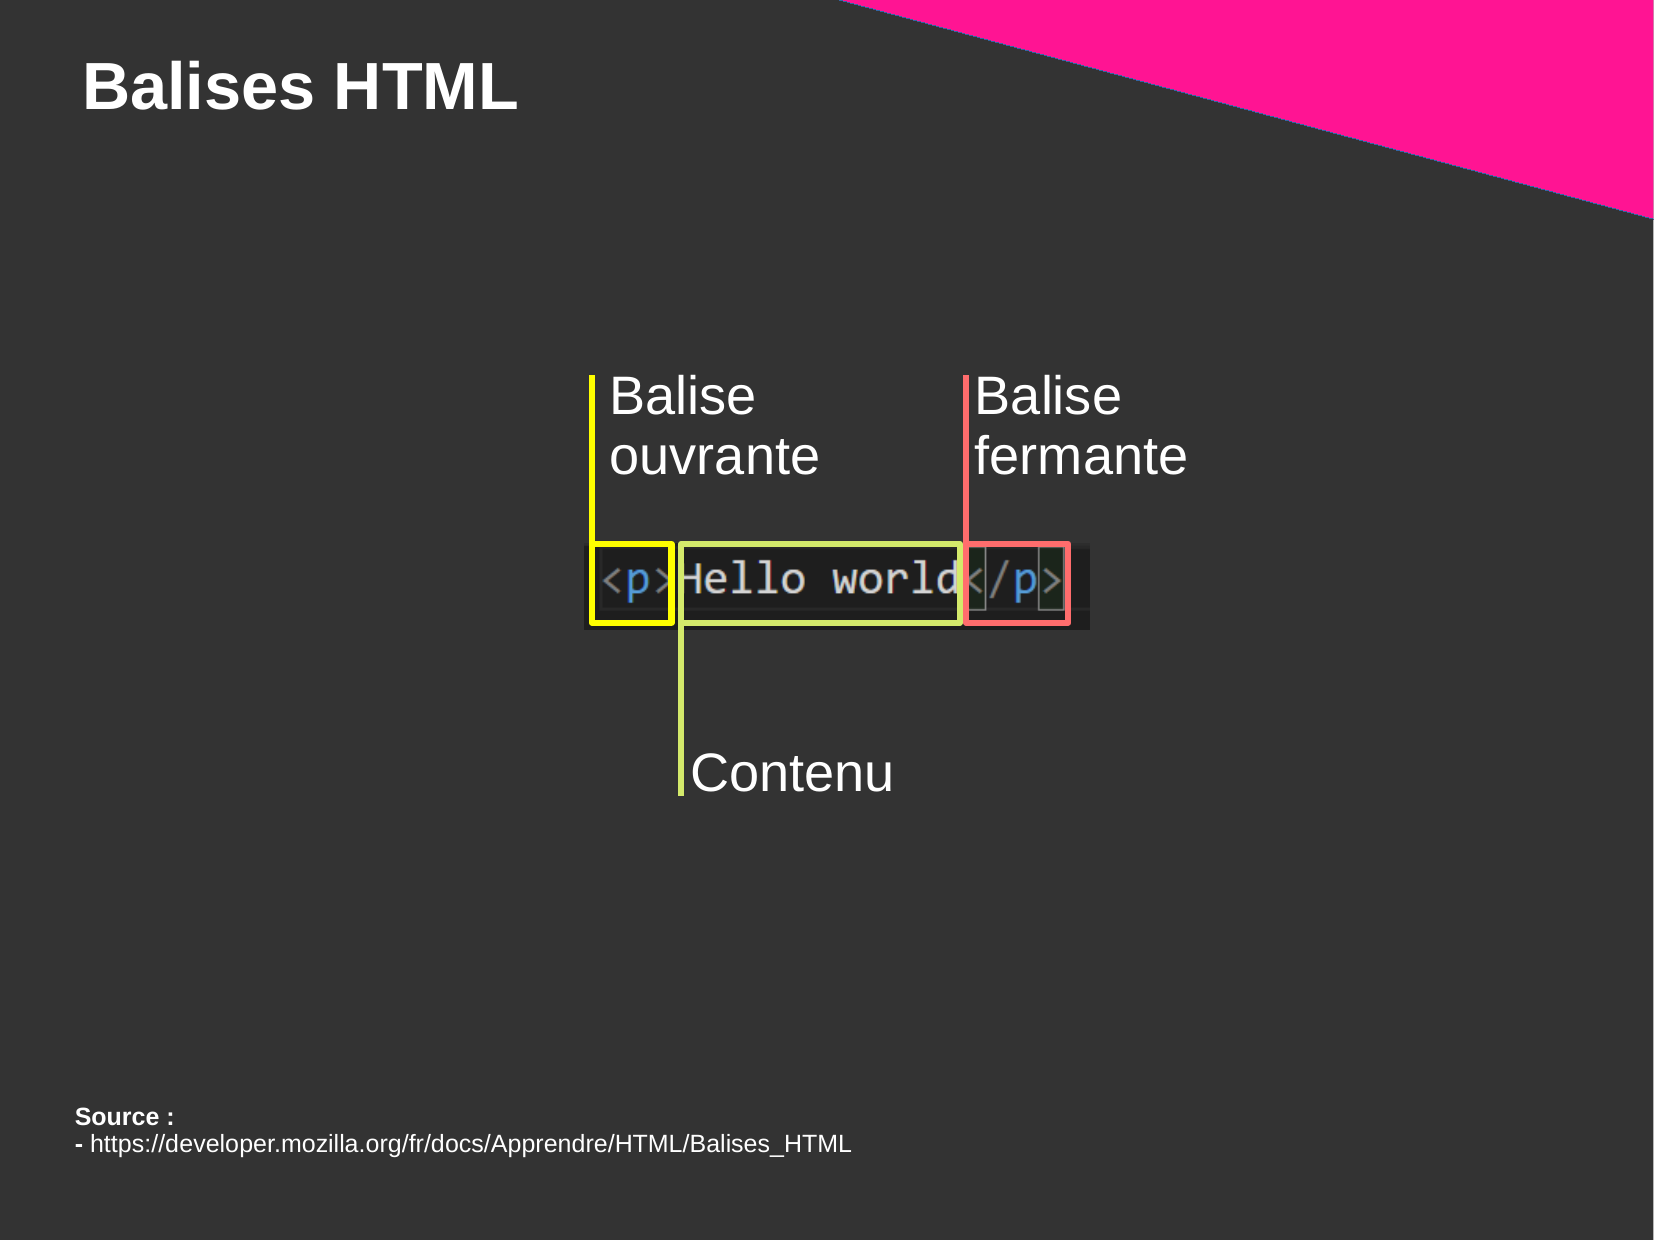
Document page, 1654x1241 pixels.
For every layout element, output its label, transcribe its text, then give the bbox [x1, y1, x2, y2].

picture [595, 547, 668, 620]
title Contenu [689, 742, 930, 833]
title Balise fermante [974, 365, 1229, 548]
picture [584, 543, 678, 630]
text_box Source : - https://developer.mozilla.org/fr/docs/Apprendre/HTML/Balises_HTML [59, 1094, 1546, 1208]
picture [969, 547, 1065, 620]
text_box [839, 0, 1654, 220]
picture [684, 548, 1090, 630]
title Balises HTML [82, 49, 1400, 152]
picture [684, 547, 957, 620]
title Balise ouvrante [609, 365, 839, 548]
